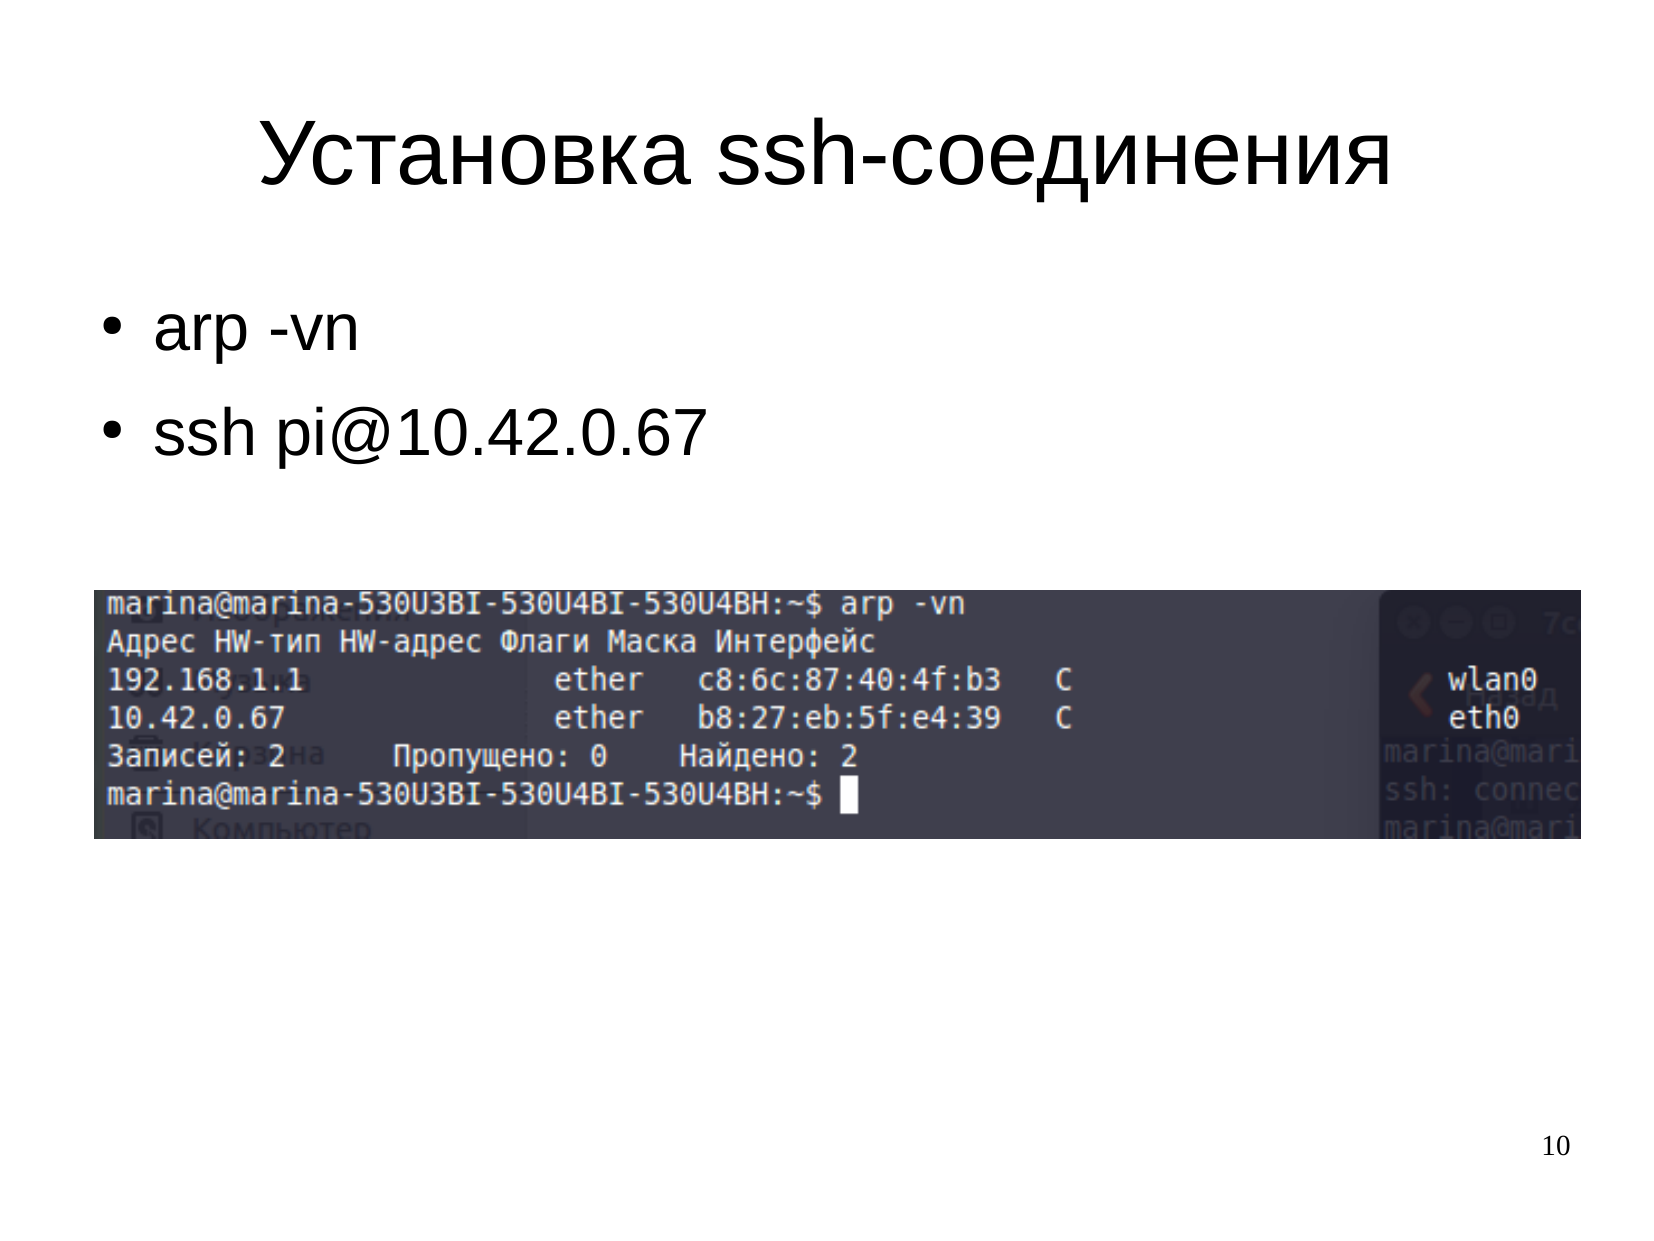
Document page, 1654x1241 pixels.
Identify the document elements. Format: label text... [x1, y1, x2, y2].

list arp -vn ssh pi@10.42.0.67 [82, 290, 1571, 1010]
title Установка ssh-соединения [82, 49, 1571, 257]
picture [94, 590, 1581, 839]
